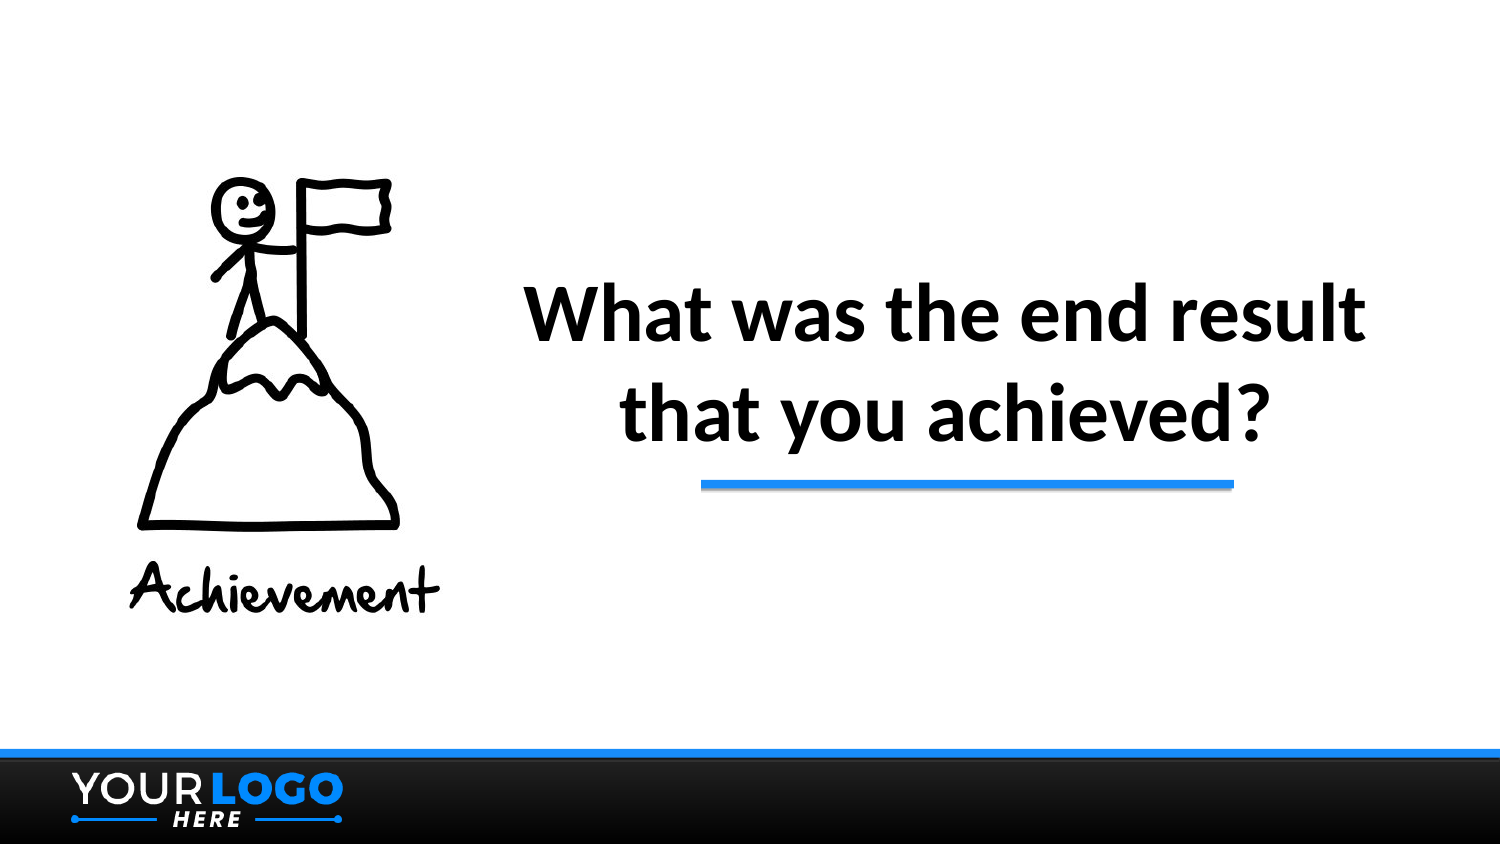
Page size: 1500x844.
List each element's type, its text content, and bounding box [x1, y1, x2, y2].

text_box What was the end result that you achieved? [486, 251, 1406, 467]
picture [66, 766, 346, 831]
picture [89, 160, 464, 626]
text_box [701, 479, 1234, 489]
